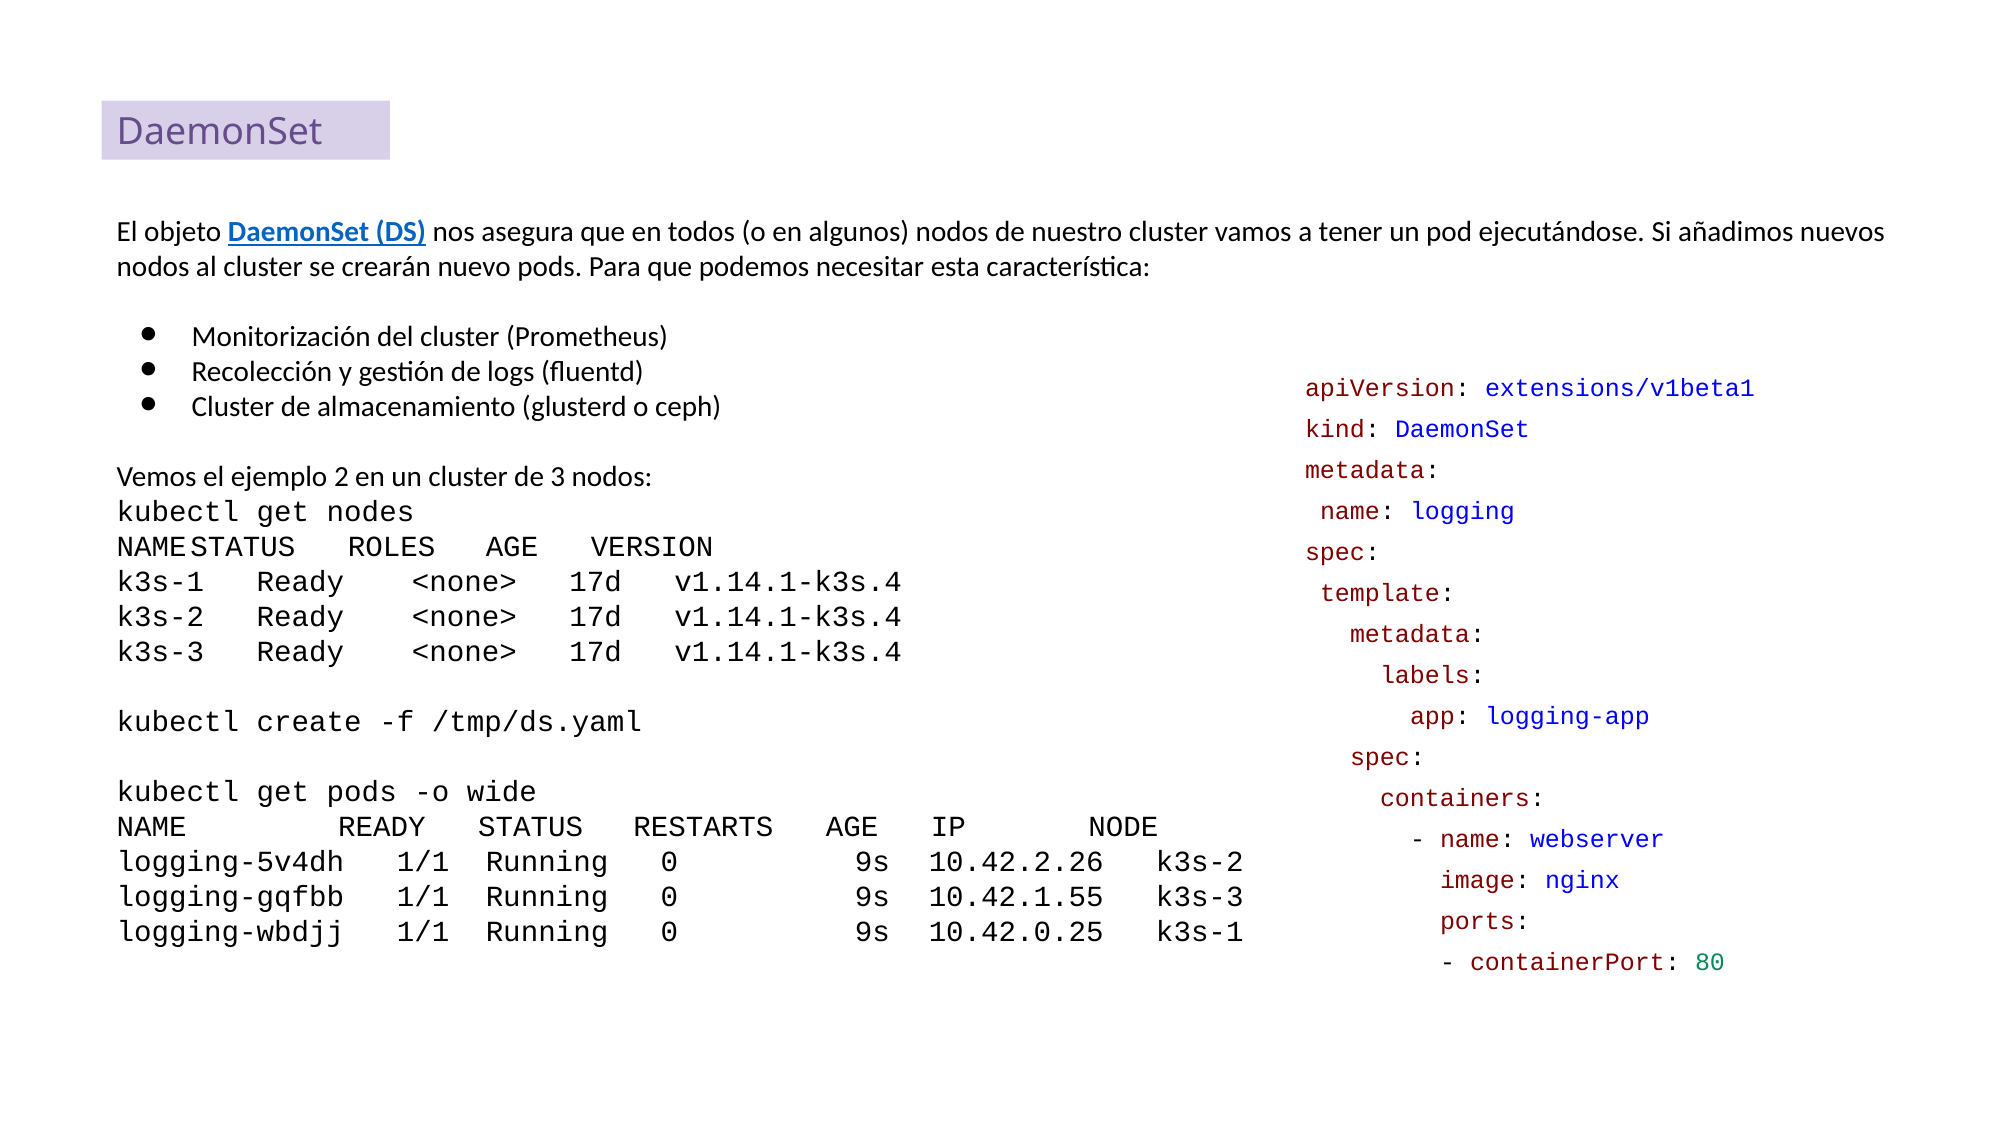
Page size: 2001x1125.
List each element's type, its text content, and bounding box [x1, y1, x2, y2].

text_box El objeto DaemonSet (DS) nos asegura que en todos (o en algunos) nodos de nuestro cluster vamos a tener un pod ejecutándose. Si añadimos nuevos nodos al cluster se crearán nuevo pods. Para que podemos necesitar esta característica: Monitorización del cluster (Prometheus) Recolección y gestión de logs (fluentd) Cluster de almacenamiento (glusterd o ceph) Vemos el ejemplo 2 en un cluster de 3 nodos: kubectl get nodes NAME STATUS ROLES AGE VERSION k3s-1 Ready <none> 17d v1.14.1-k3s.4 k3s-2 Ready <none> 17d v1.14.1-k3s.4 k3s-3 Ready <none> 17d v1.14.1-k3s.4 kubectl create -f /tmp/ds.yaml kubectl get pods -o wide NAME READY STATUS RESTARTS AGE IP NODE logging-5v4dh 1/1 Running 0 9s 10.42.2.26 k3s-2 logging-gqfbb 1/1 Running 0 9s 10.42.1.55 k3s-3 logging-wbdjj 1/1 Running 0 9s 10.42.0.25 k3s-1 [101, 205, 1977, 418]
text_box DaemonSet [101, 100, 390, 160]
text_box apiVersion: extensions/v1beta1 kind: DaemonSet metadata: name: logging spec: template: metadata: labels: app: logging-app spec: containers: - name: webserver image: nginx ports: - containerPort: 80 [1290, 345, 1954, 1021]
